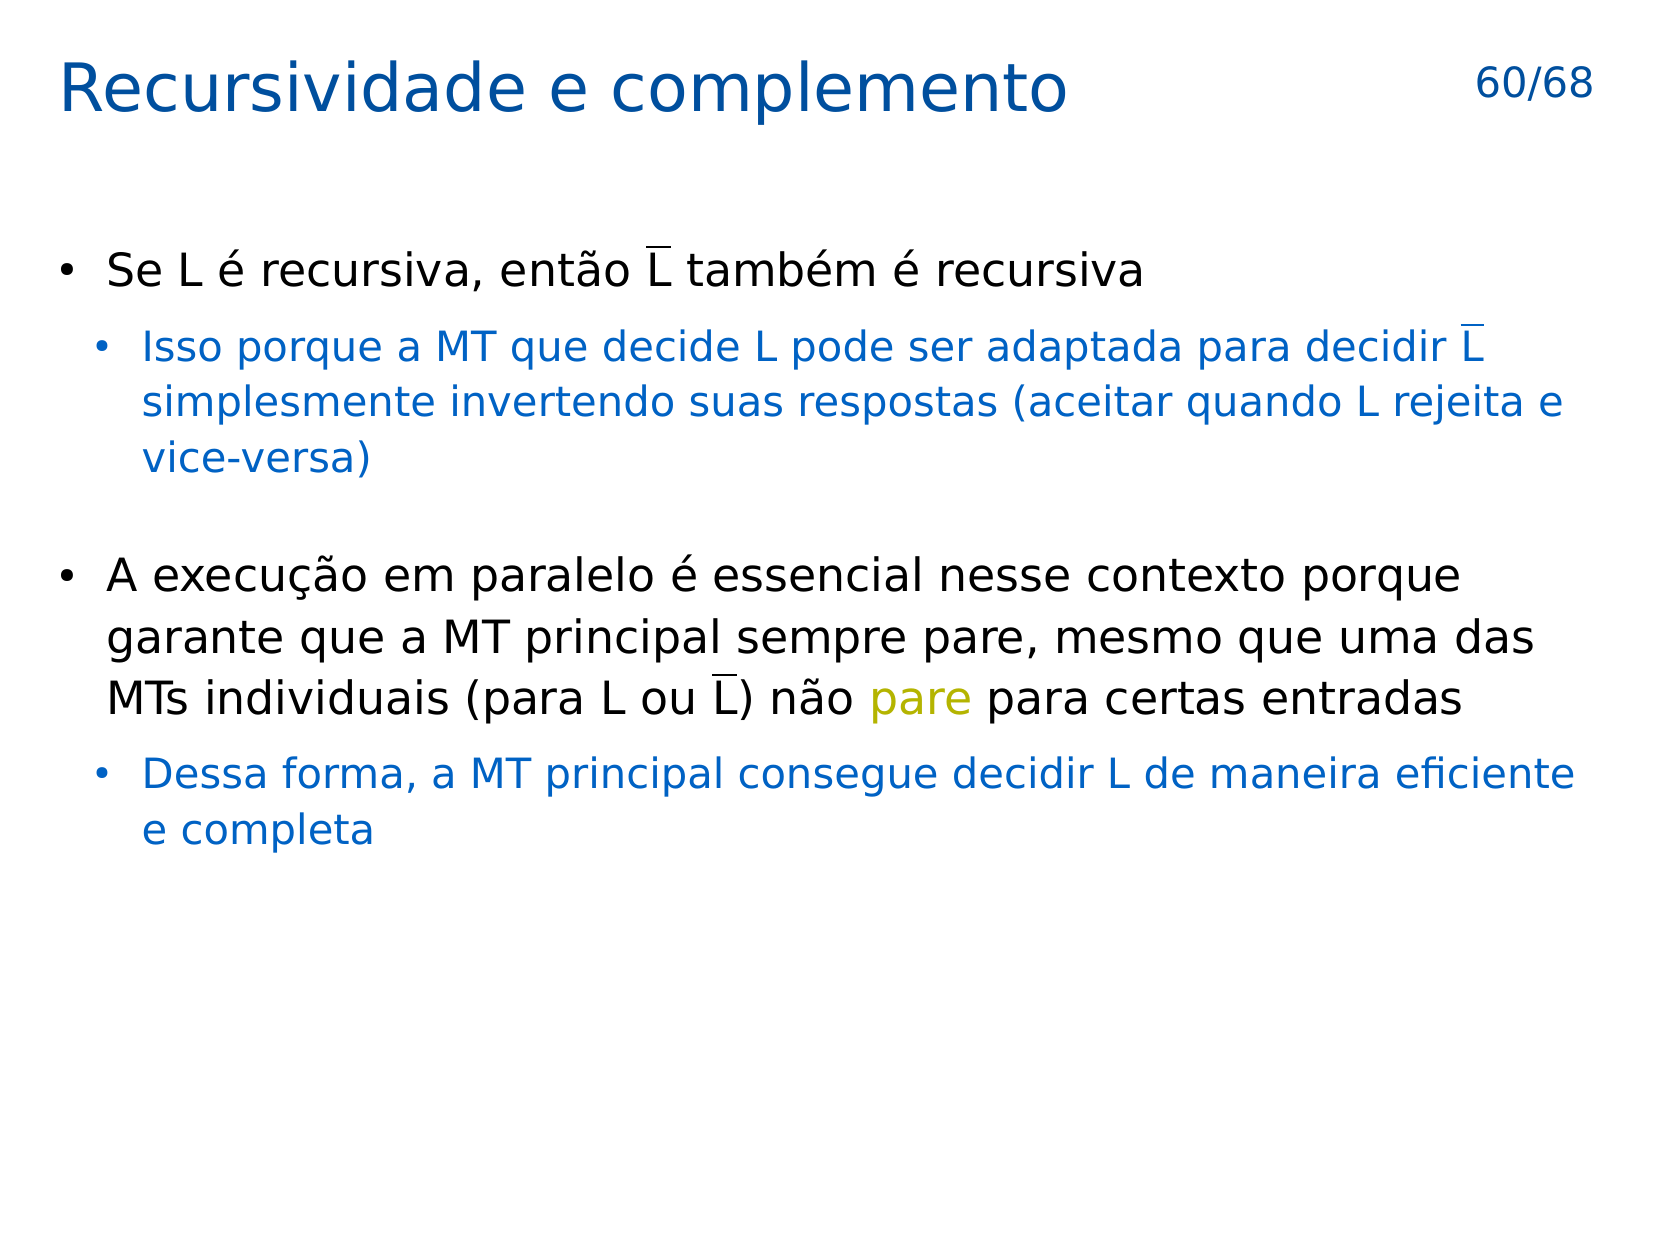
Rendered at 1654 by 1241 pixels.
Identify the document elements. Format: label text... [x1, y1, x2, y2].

list Se L é recursiva, então L também é recursiva Isso porque a MT que decide L pode ser adaptada para decidir L simplesmente invertendo suas respostas (aceitar quando L rejeita e vice-versa) A execução em paralelo é essencial nesse contexto porque garante que a MT principal sempre pare, mesmo que uma das MTs individuais (para L ou L) não pare para certas entradas Dessa forma, a MT principal consegue decidir L de maneira eficiente e completa [59, 236, 1595, 1211]
title Recursividade e complemento [59, 29, 1625, 148]
